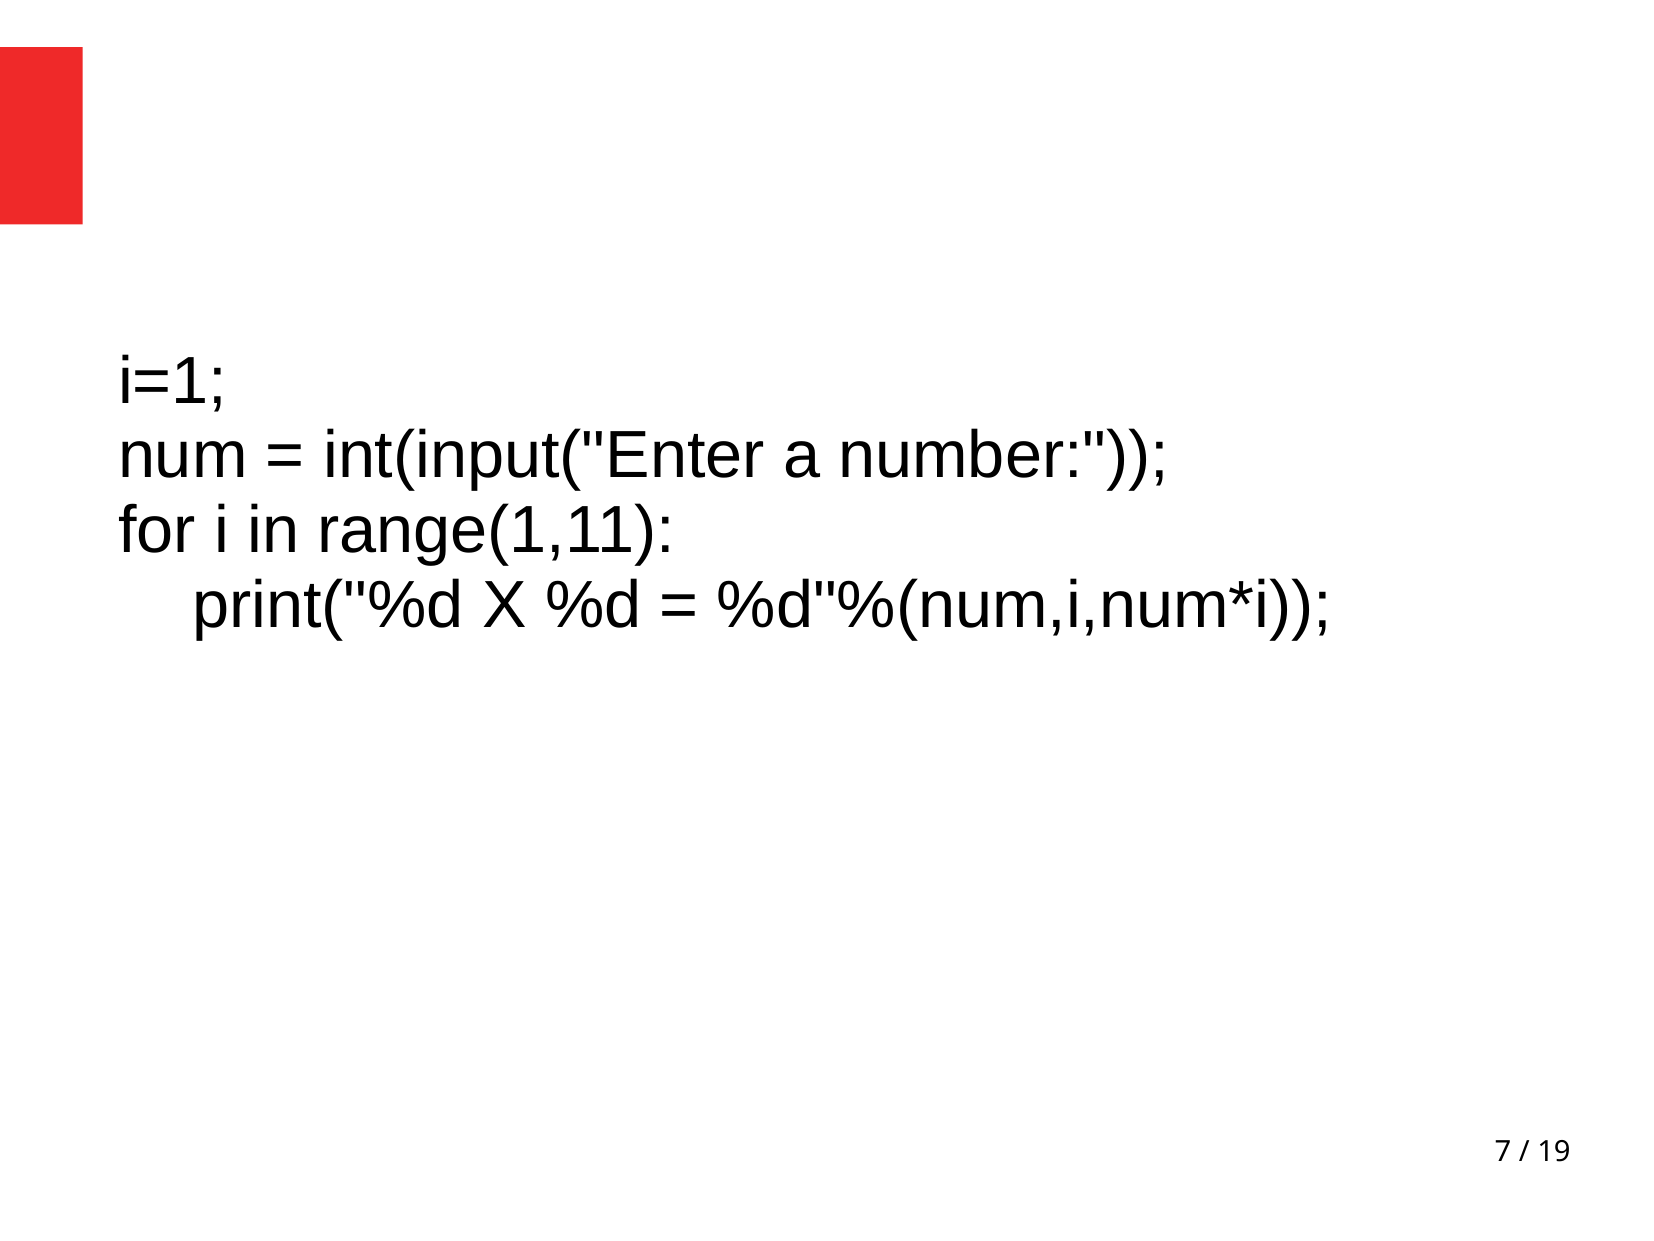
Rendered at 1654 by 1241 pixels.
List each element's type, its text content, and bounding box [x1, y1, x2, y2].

subtitle i=1; num = int(input("Enter a number:")); for i in range(1,11): print("%d X %d = %d"%(num,i,num*i)); [118, 49, 1571, 1010]
